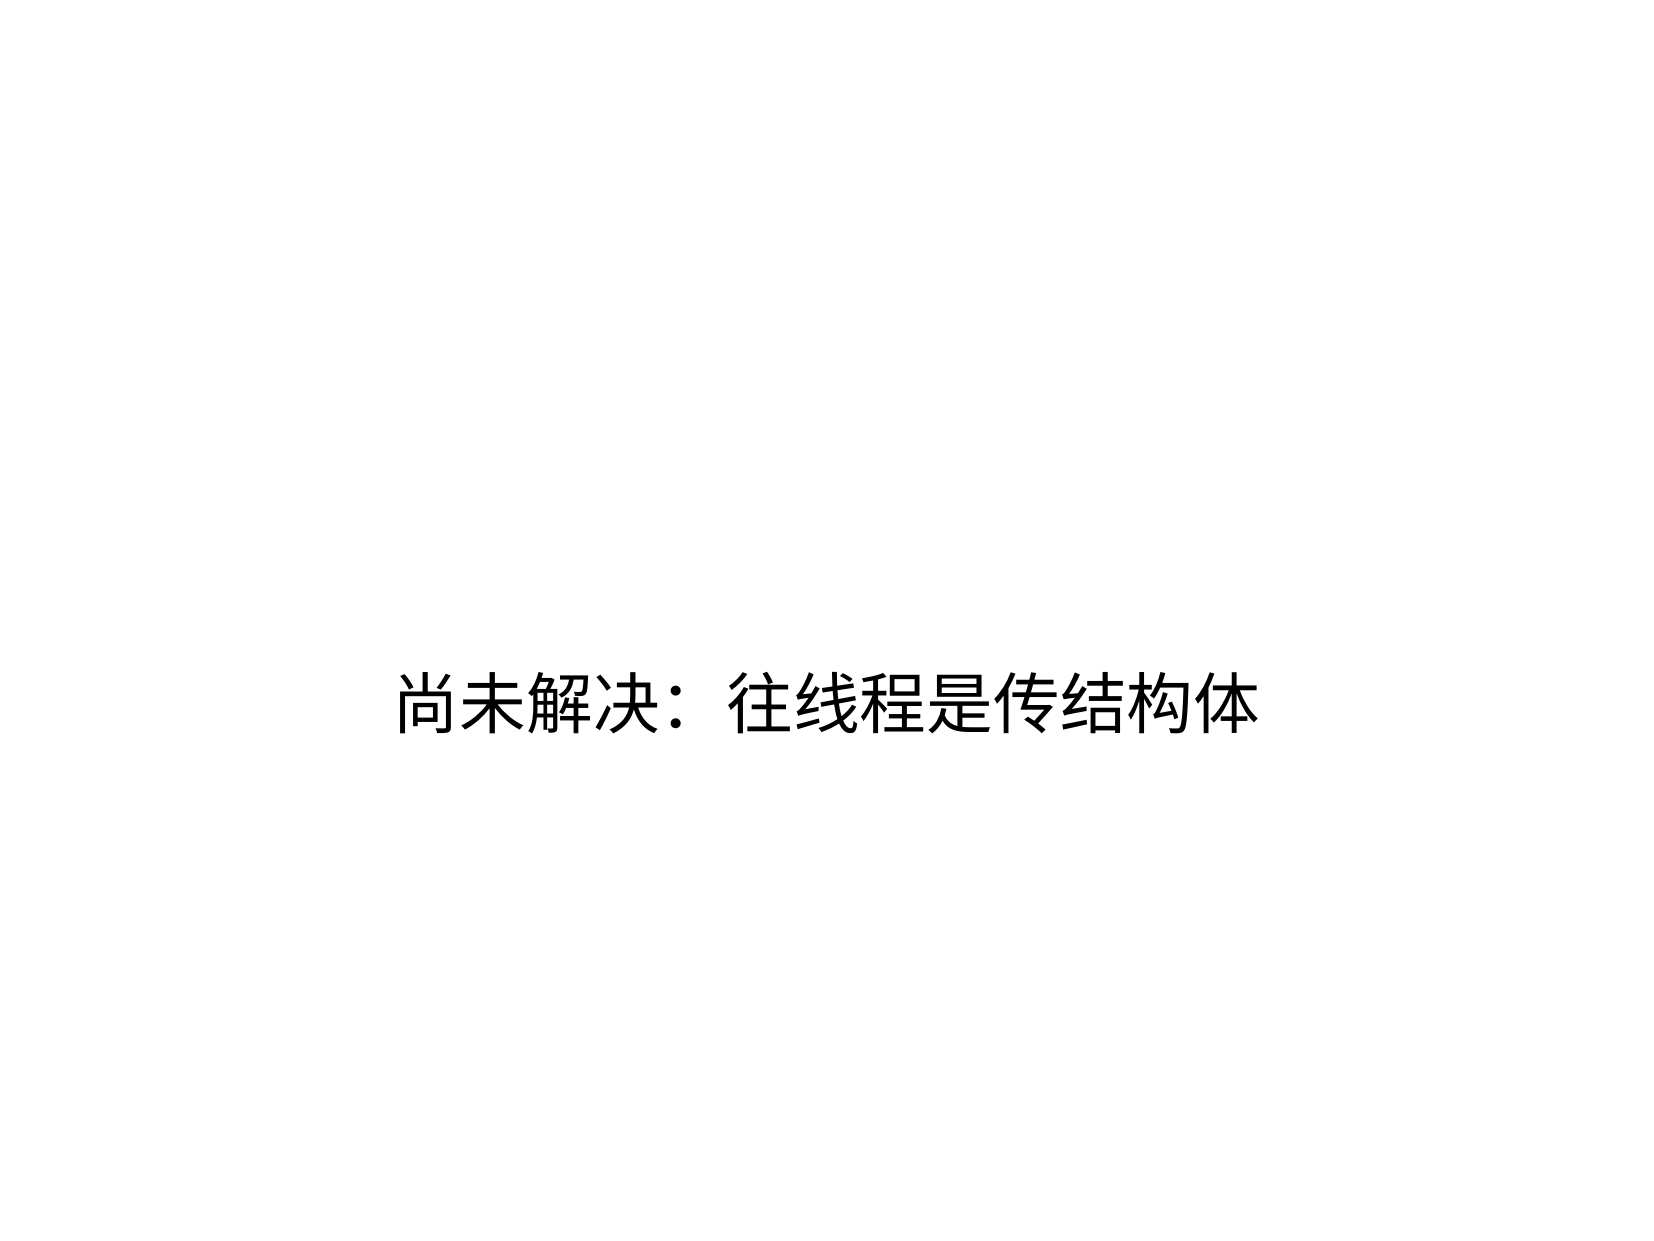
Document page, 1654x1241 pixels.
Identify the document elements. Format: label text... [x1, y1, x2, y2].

subtitle 尚未解决：往线程是传结构体 [82, 297, 1571, 1102]
